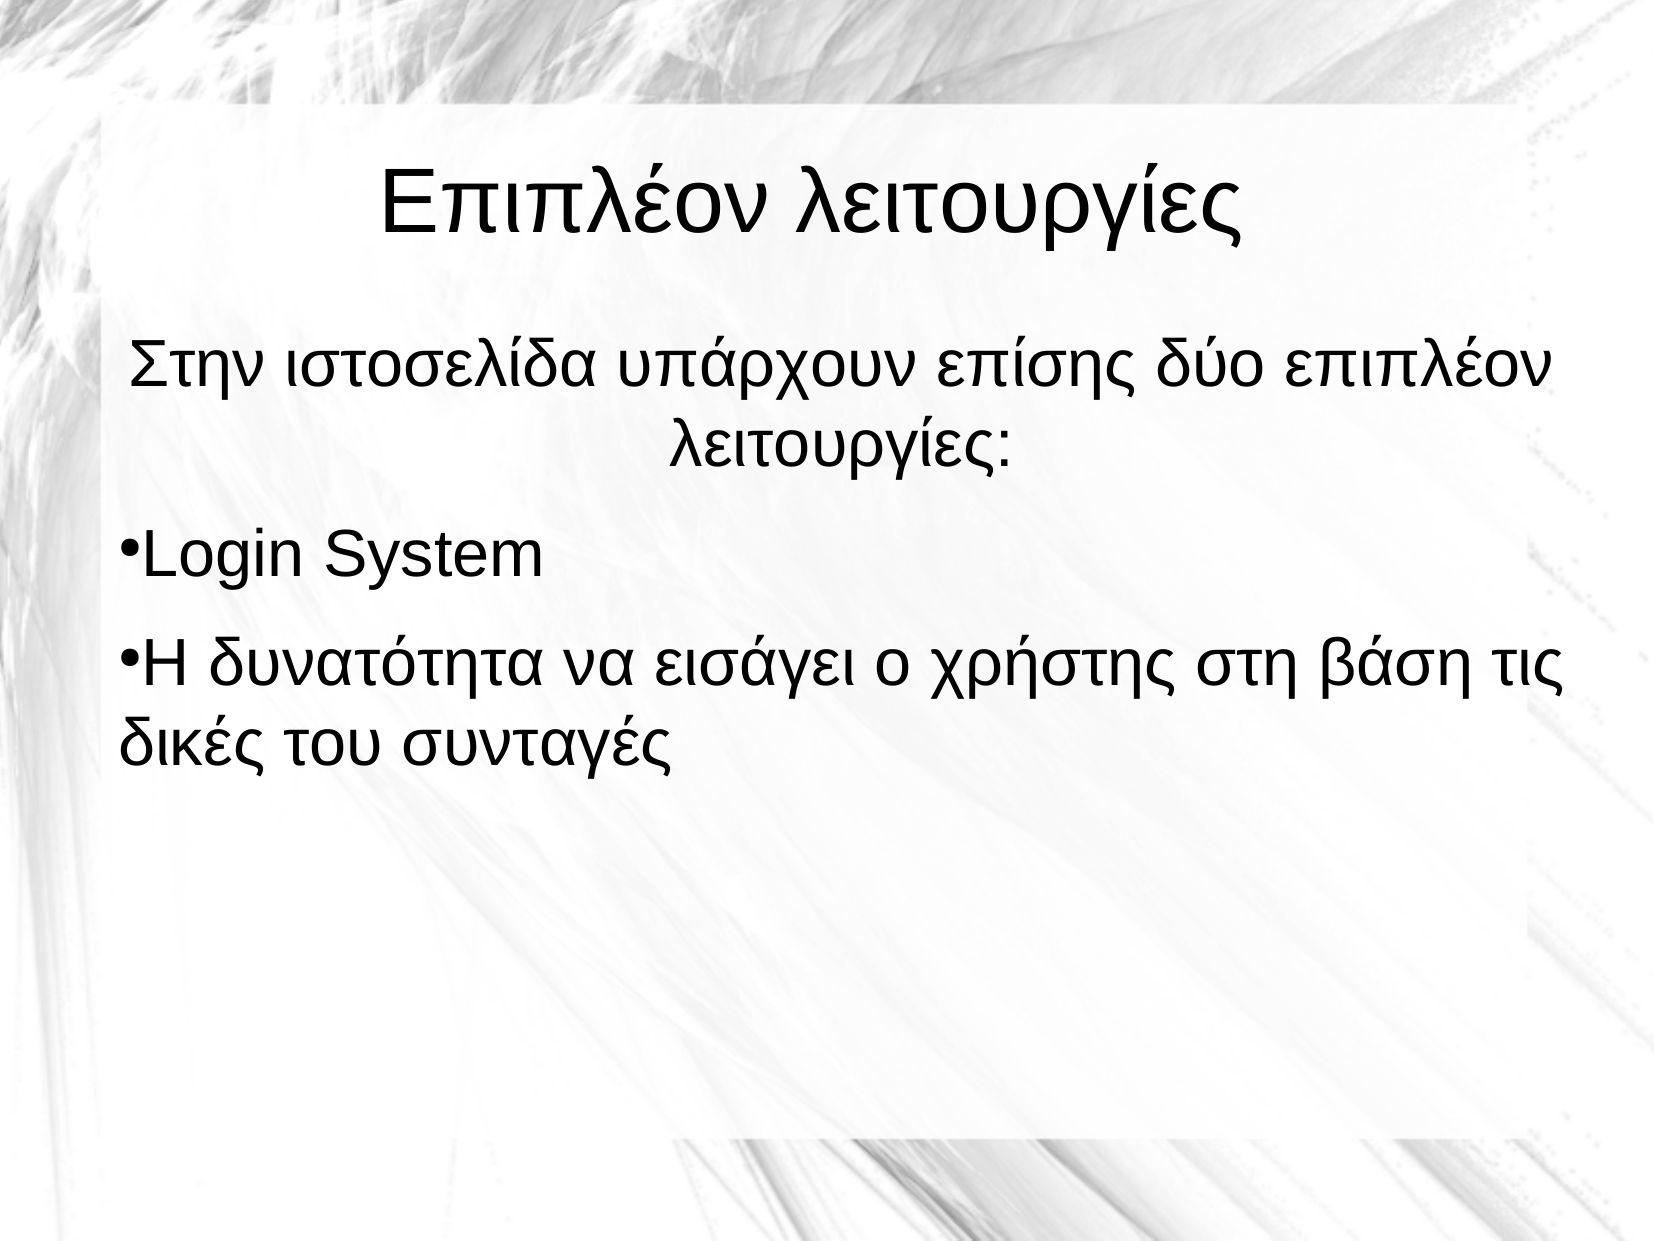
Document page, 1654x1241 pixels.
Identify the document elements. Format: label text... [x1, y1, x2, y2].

title Επιπλέον λειτουργίες [118, 112, 1506, 281]
list Στην ιστοσελίδα υπάρχουν επίσης δύο επιπλέον λειτουργίες: Login System Η δυνατότητα να εισάγει ο χρήστης στη βάση τις δικές του συνταγές [118, 319, 1571, 945]
